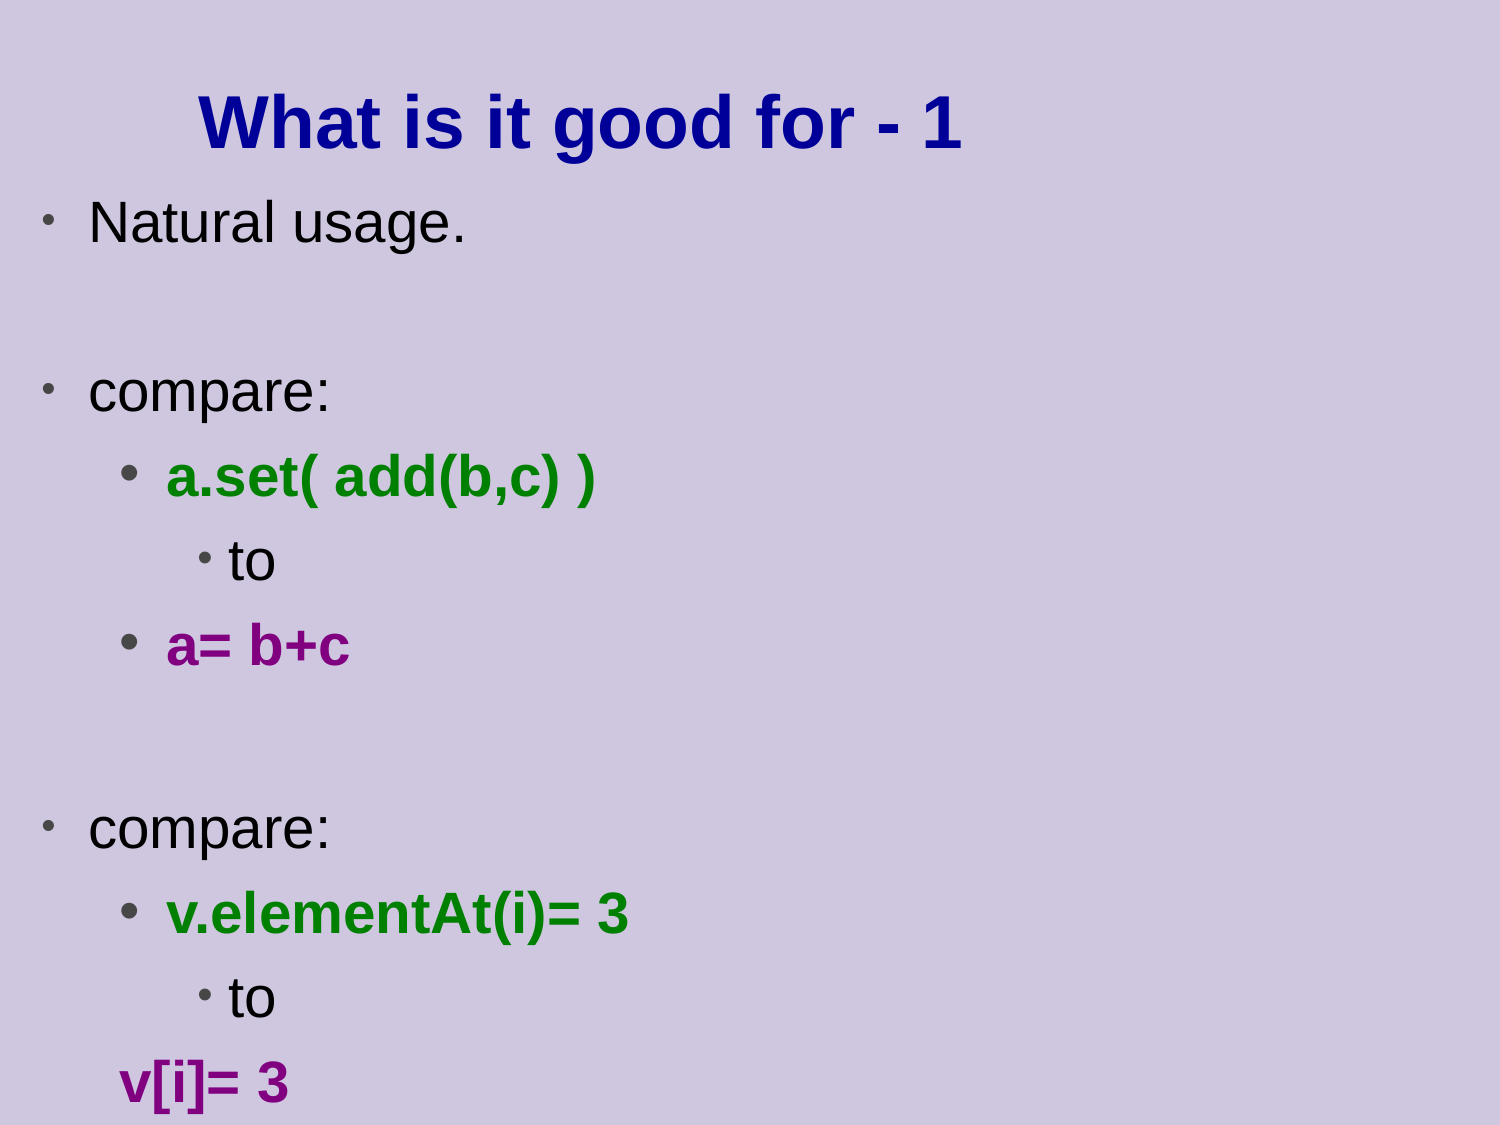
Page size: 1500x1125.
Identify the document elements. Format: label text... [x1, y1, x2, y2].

list Natural usage. compare: a.set( add(b,c) ) to a= b+c compare: v.elementAt(i)= 3 to v[i]= 3 [41, 184, 1460, 1125]
title What is it good for - 1 [198, 24, 1468, 213]
